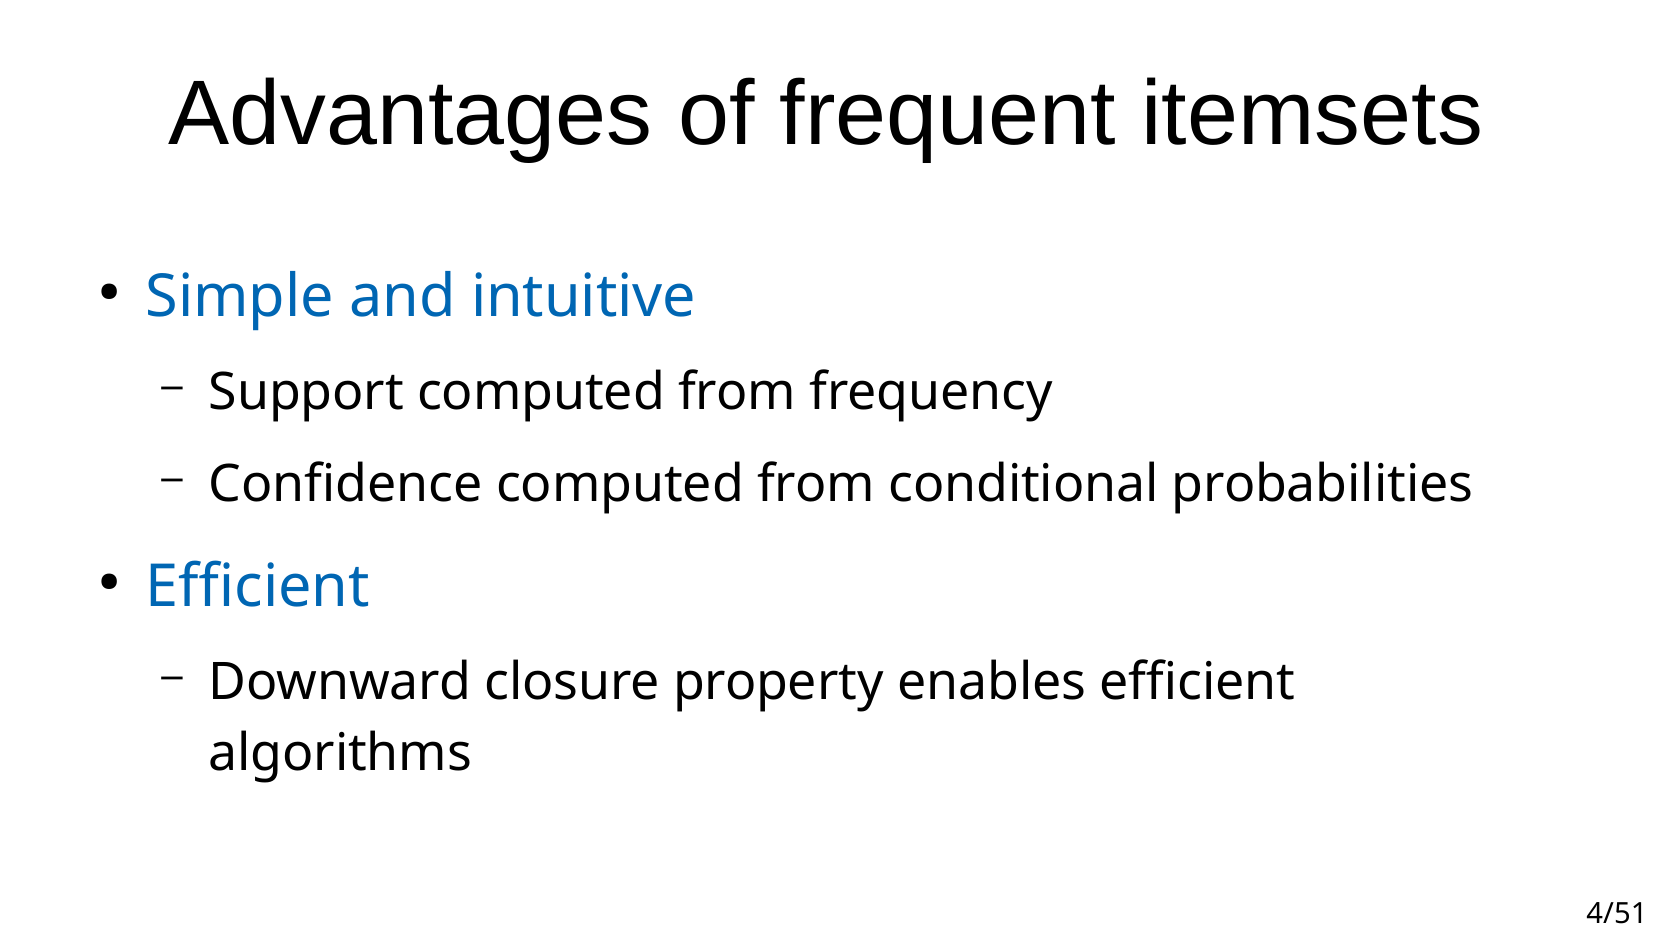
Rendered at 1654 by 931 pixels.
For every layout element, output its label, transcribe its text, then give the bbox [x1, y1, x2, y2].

list Simple and intuitive Support computed from frequency Confidence computed from conditional probabilities Efficient Downward closure property enables efficient algorithms [82, 253, 1571, 793]
title Advantages of frequent itemsets [82, 1, 1571, 226]
